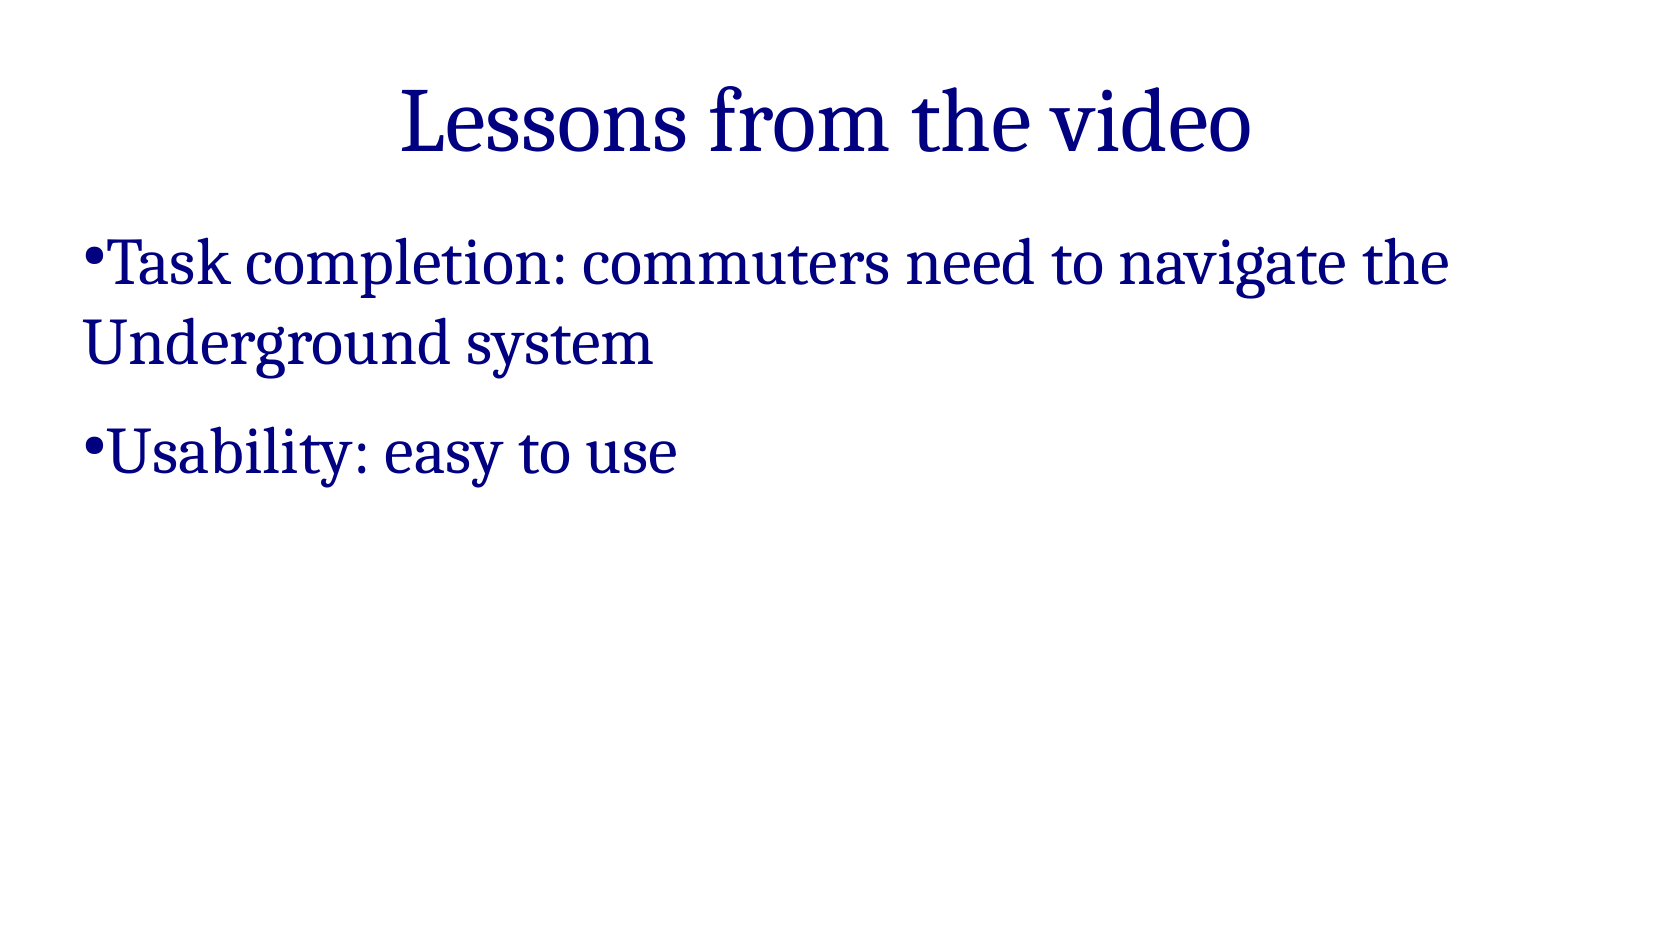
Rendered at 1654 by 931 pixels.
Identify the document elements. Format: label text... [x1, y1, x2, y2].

title Lessons from the video [82, 37, 1571, 193]
list Task completion: commuters need to navigate the Underground system Usability: easy to use [82, 217, 1571, 758]
